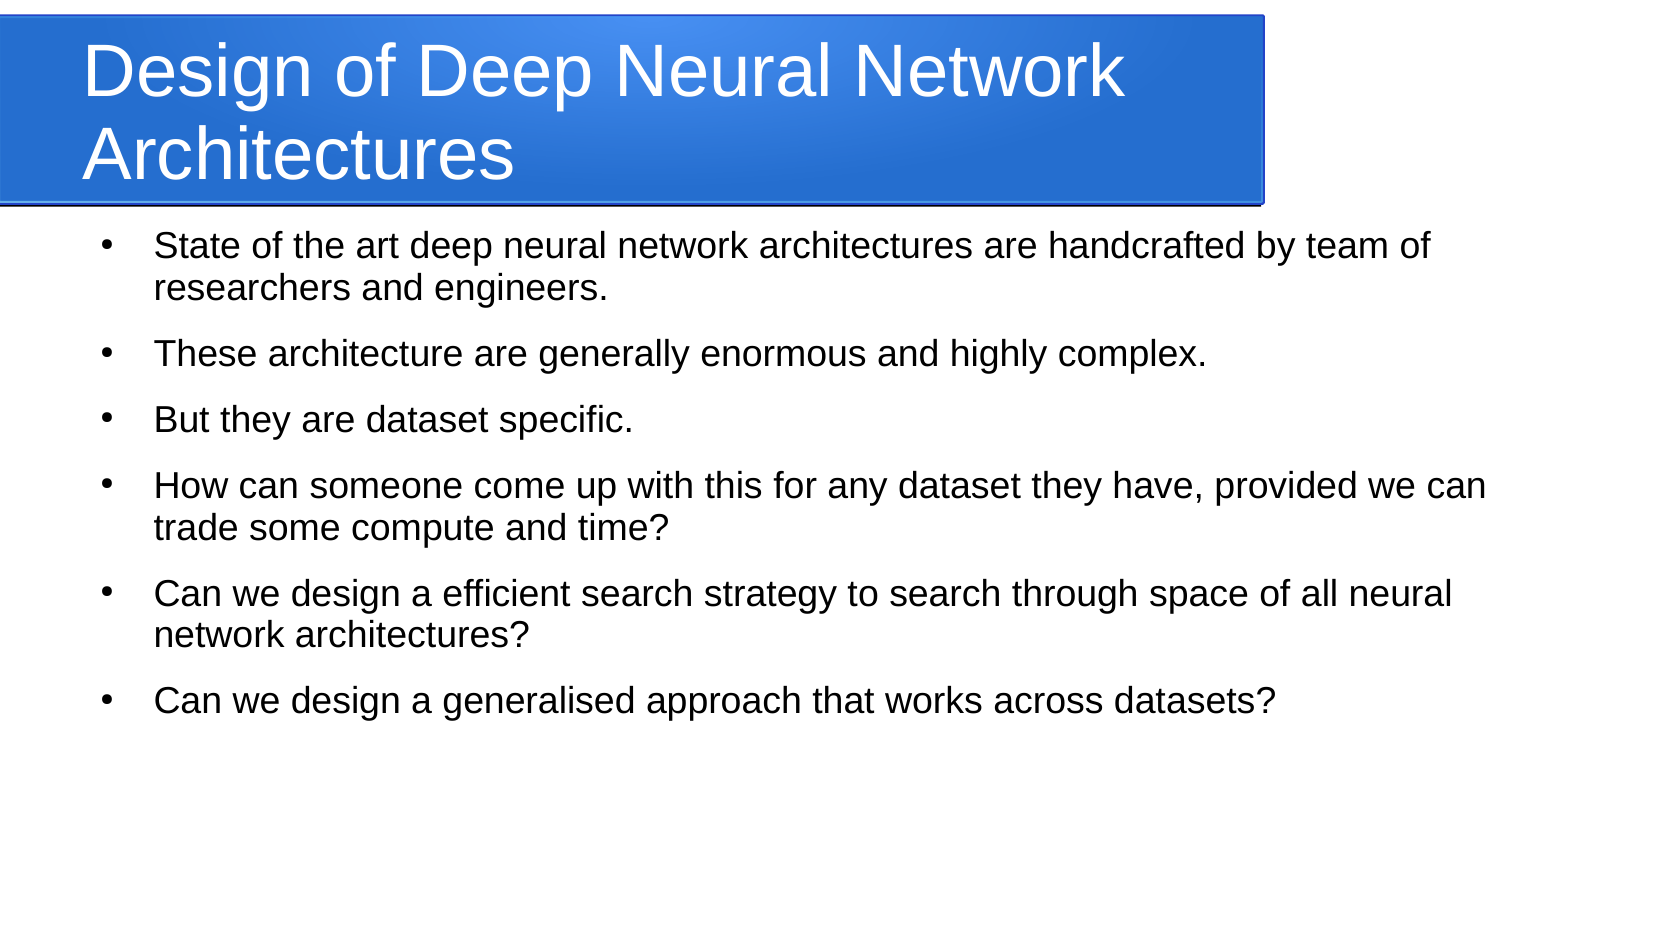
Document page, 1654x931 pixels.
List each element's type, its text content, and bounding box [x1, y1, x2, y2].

title Design of Deep Neural Network Architectures [82, 29, 1235, 196]
list State of the art deep neural network architectures are handcrafted by team of researchers and engineers. These architecture are generally enormous and highly complex. But they are dataset specific. How can someone come up with this for any dataset they have, provided we can trade some compute and time? Can we design a efficient search strategy to search through space of all neural network architectures? Can we design a generalised approach that works across datasets? [82, 224, 1571, 764]
